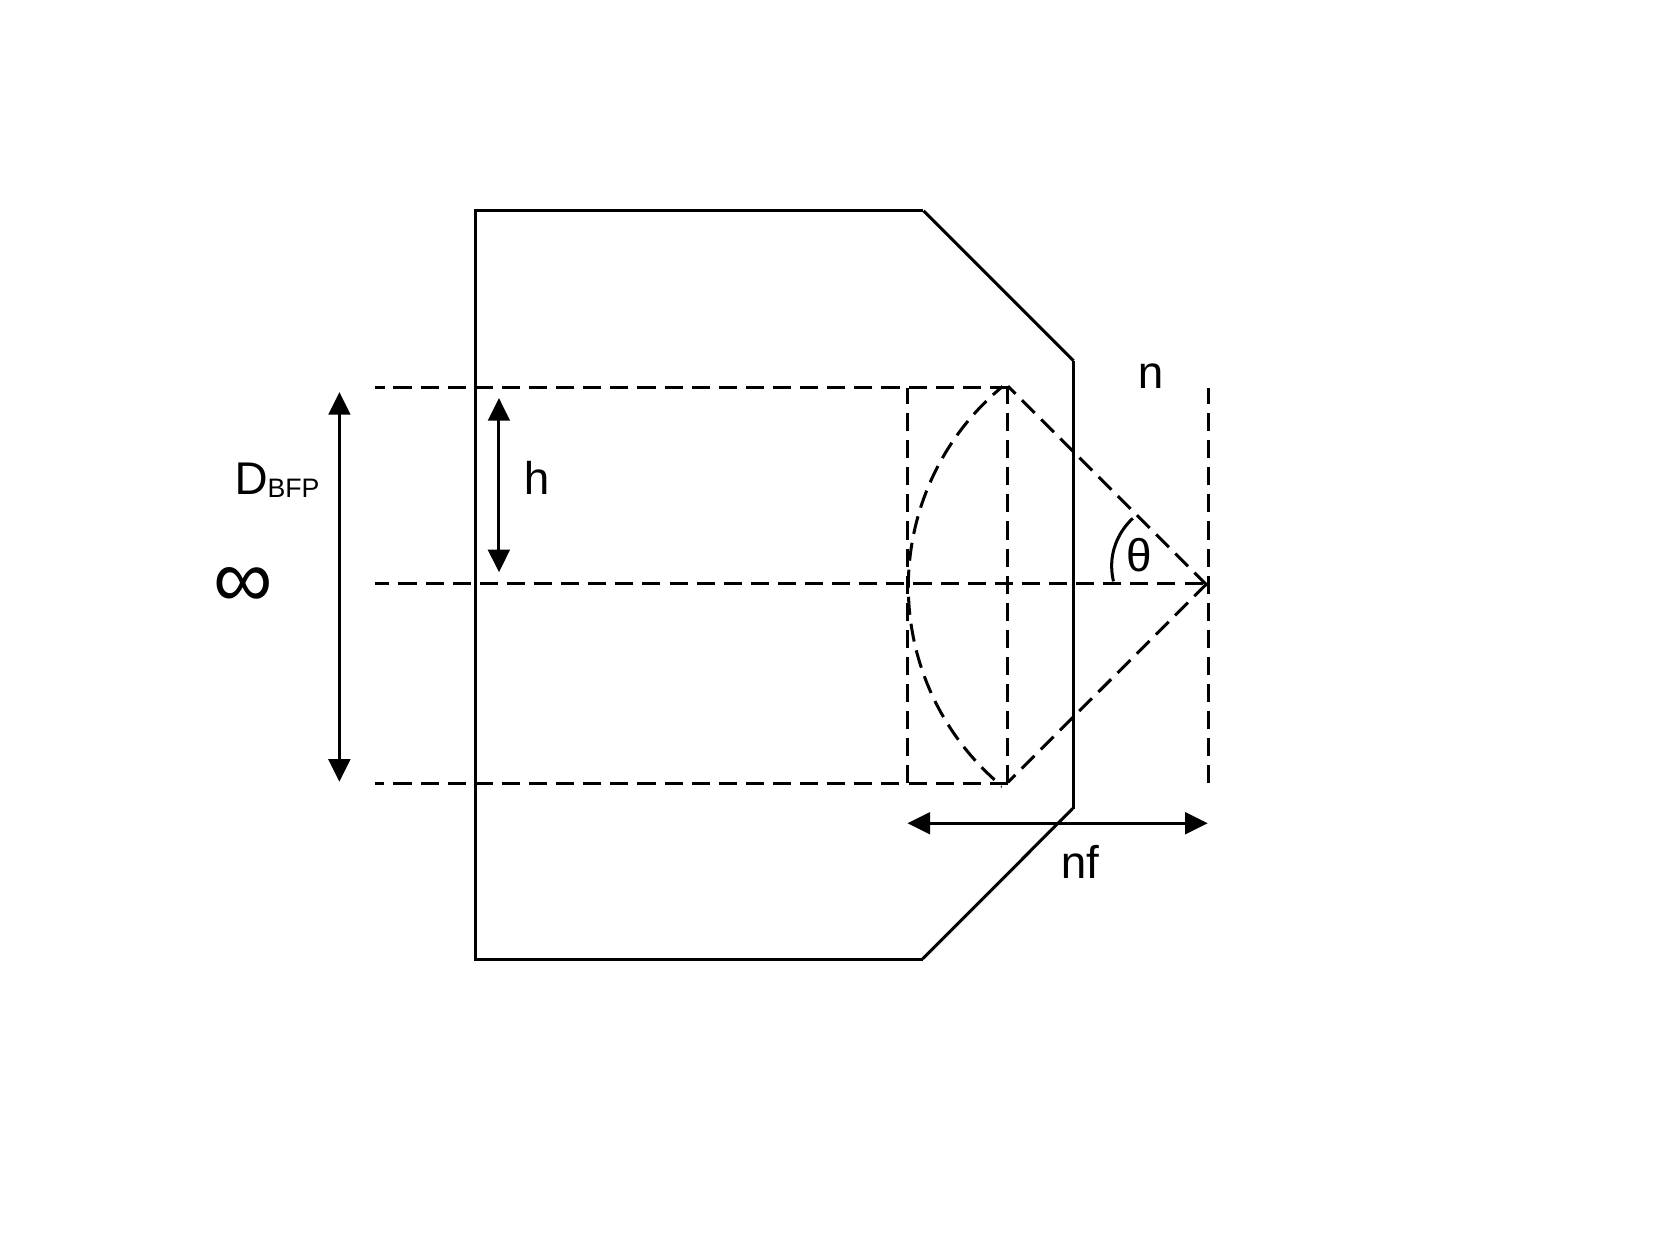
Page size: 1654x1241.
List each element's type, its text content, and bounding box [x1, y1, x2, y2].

text_box n [1094, 339, 1207, 415]
text_box [1001, 222, 1441, 973]
text_box θ [1082, 522, 1196, 598]
text_box [1001, 292, 1072, 822]
text_box h [480, 445, 593, 521]
text_box [1001, 825, 1053, 877]
text_box ∞ [168, 525, 319, 643]
text_box nf [1023, 829, 1137, 905]
text_box DBFP [215, 445, 339, 563]
